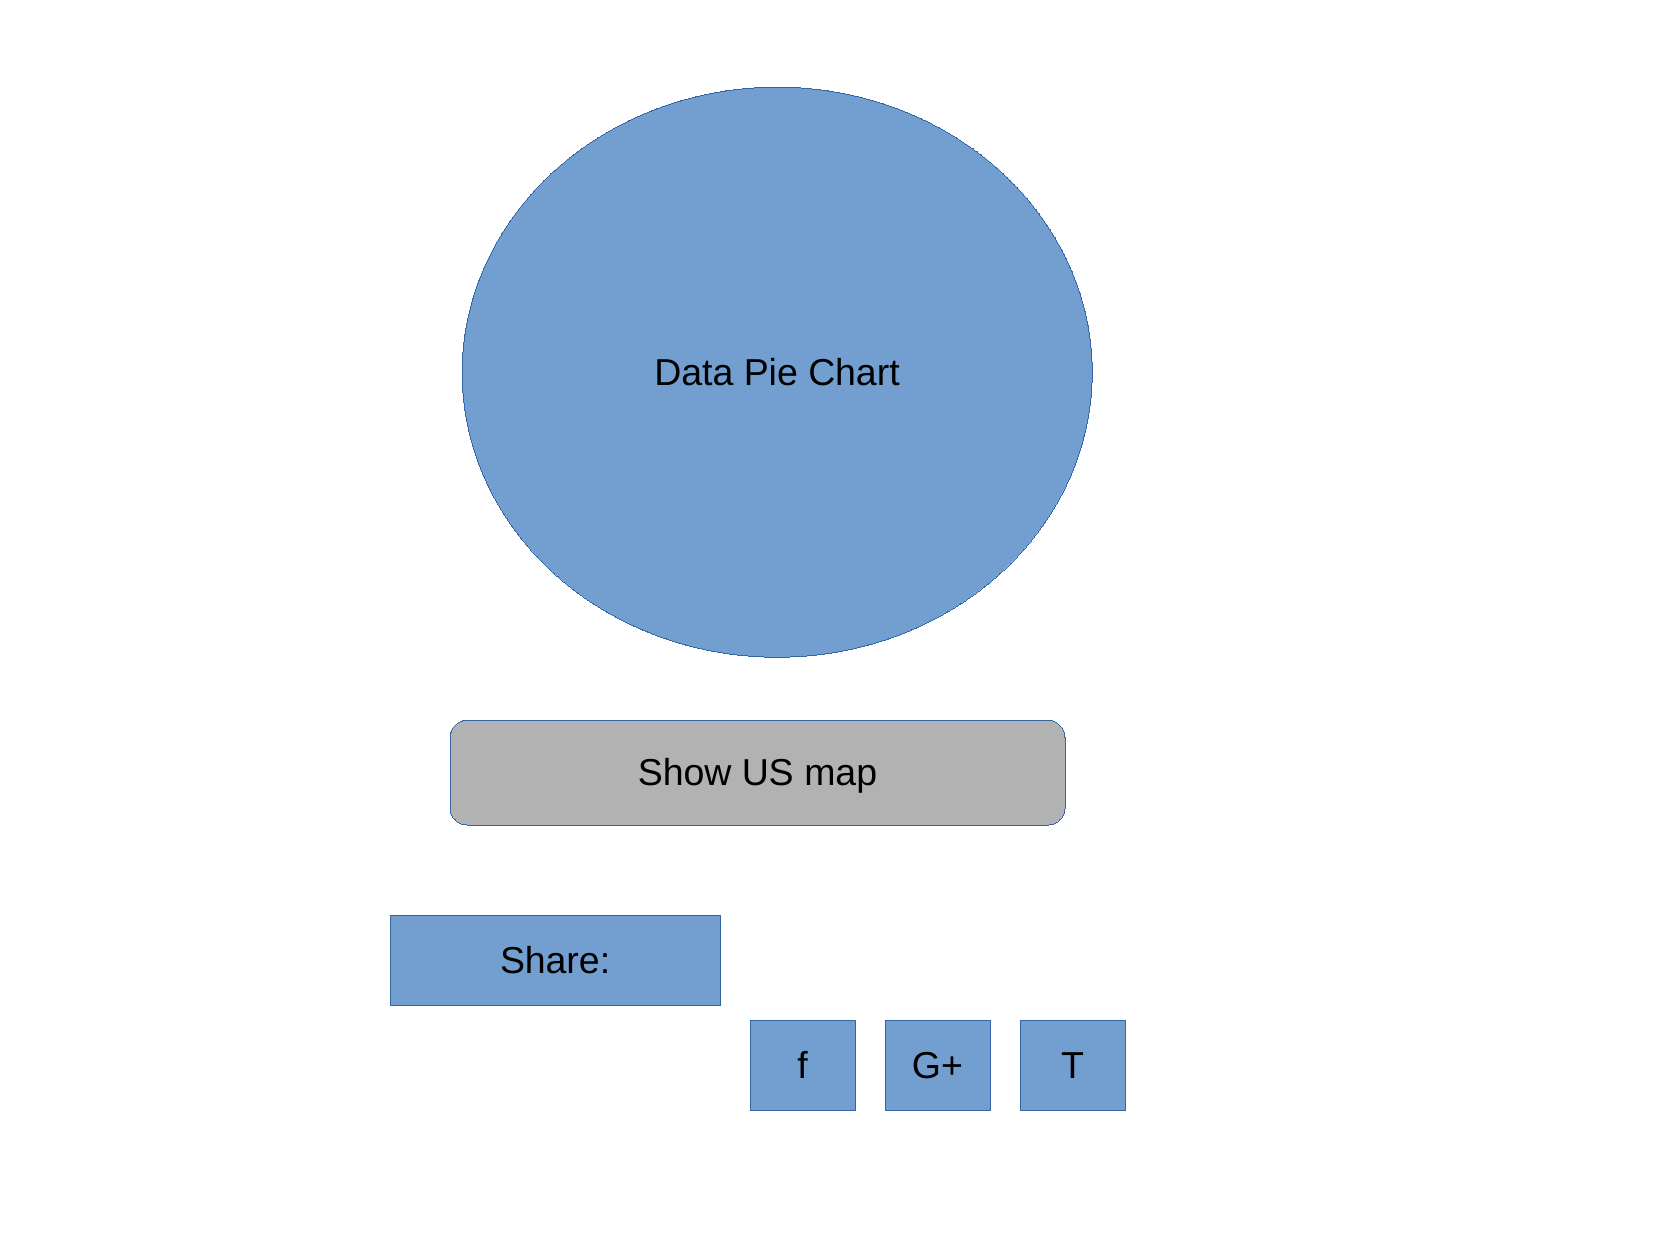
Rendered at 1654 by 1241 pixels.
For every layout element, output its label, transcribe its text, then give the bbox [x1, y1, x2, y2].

text_box Data Pie Chart [462, 87, 1093, 658]
text_box G+ [885, 1020, 991, 1111]
text_box Share: [390, 915, 721, 1006]
text_box T [1020, 1020, 1126, 1111]
text_box f [750, 1020, 856, 1111]
text_box Show US map [450, 720, 1066, 826]
